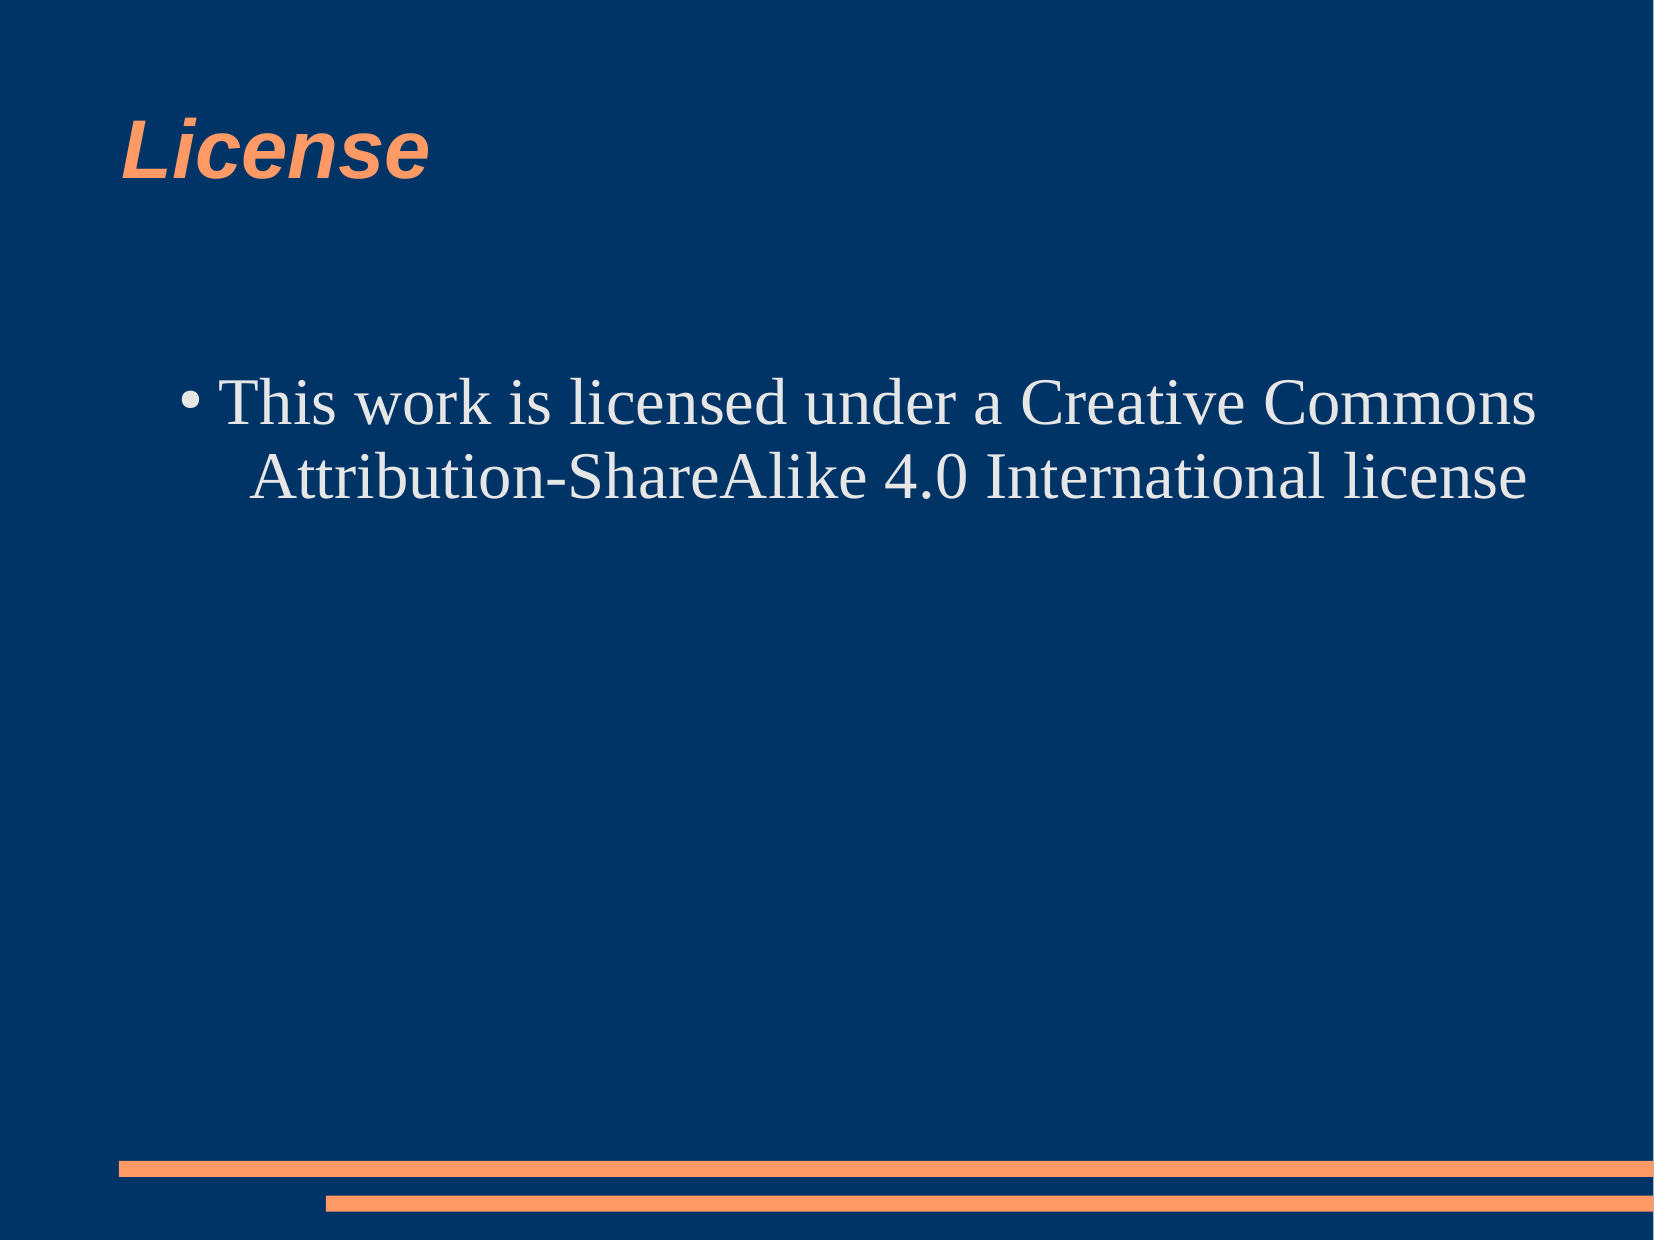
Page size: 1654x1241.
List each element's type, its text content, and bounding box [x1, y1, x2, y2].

title License [121, 46, 1534, 254]
list This work is licensed under a Creative Commons Attribution-ShareAlike 4.0 International license [178, 364, 1570, 1147]
